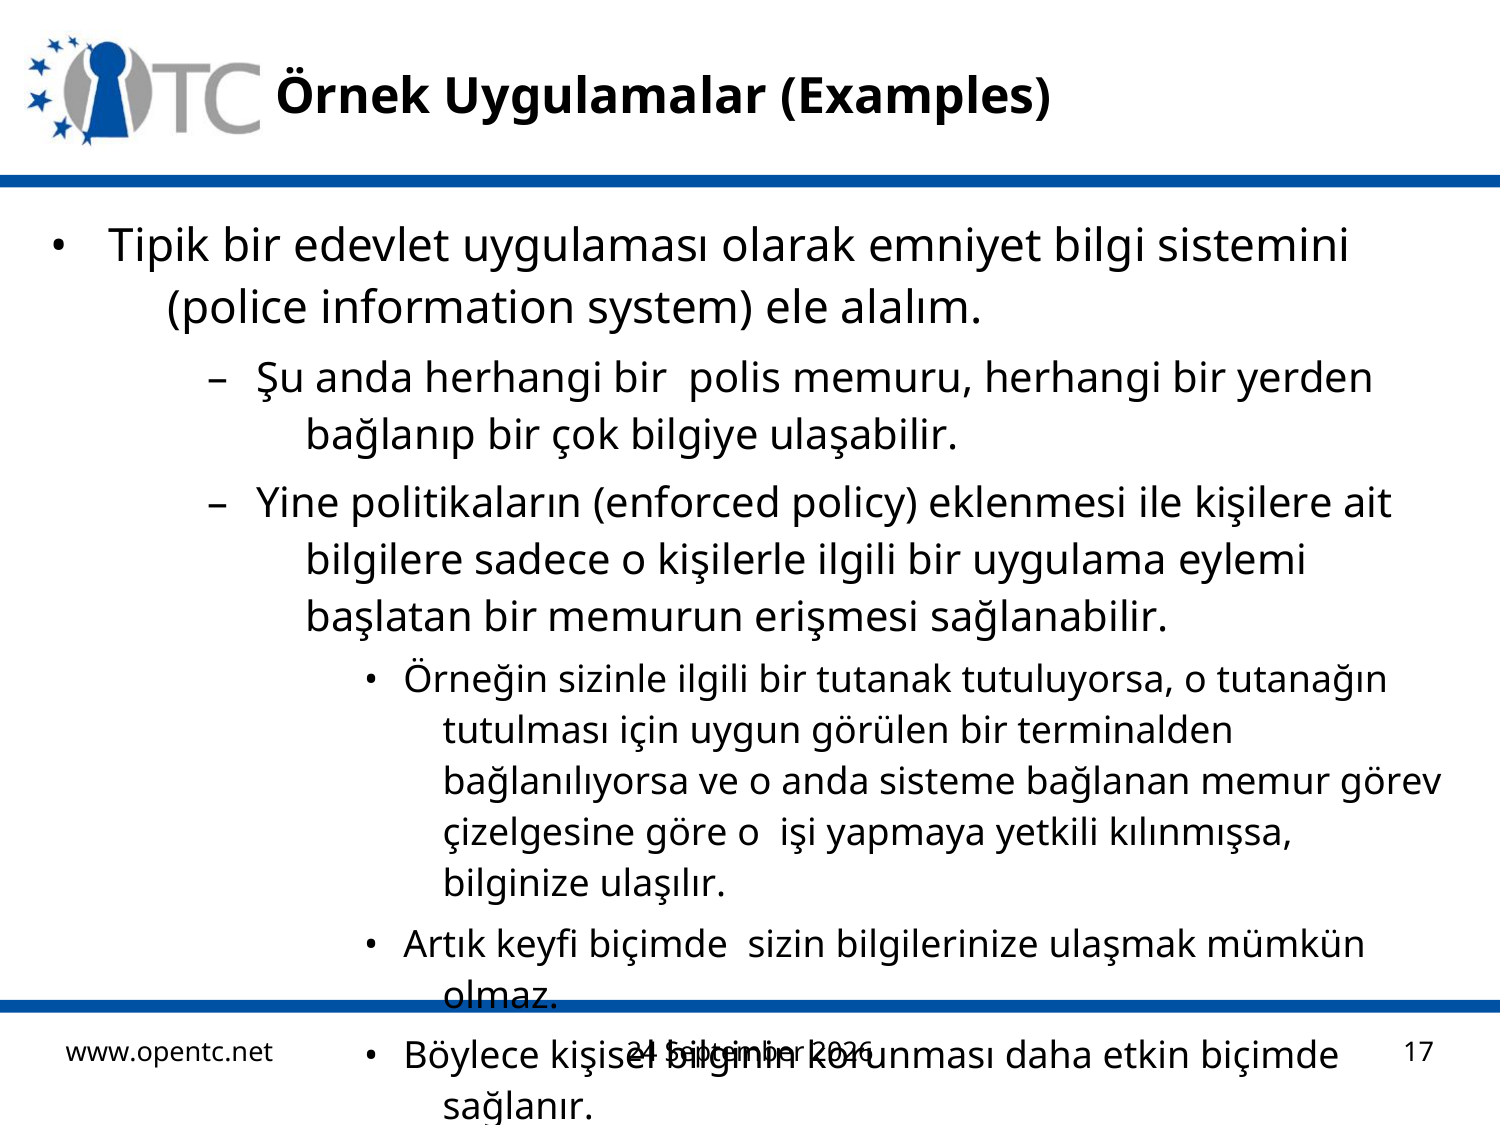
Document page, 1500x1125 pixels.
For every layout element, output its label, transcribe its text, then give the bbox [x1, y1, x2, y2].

list Tipik bir edevlet uygulaması olarak emniyet bilgi sistemini (police information system) ele alalım. Şu anda herhangi bir polis memuru, herhangi bir yerden bağlanıp bir çok bilgiye ulaşabilir. Yine politikaların (enforced policy) eklenmesi ile kişilere ait bilgilere sadece o kişilerle ilgili bir uygulama eylemi başlatan bir memurun erişmesi sağlanabilir. Örneğin sizinle ilgili bir tutanak tutuluyorsa, o tutanağın tutulması için uygun görülen bir terminalden bağlanılıyorsa ve o anda sisteme bağlanan memur görev çizelgesine göre o işi yapmaya yetkili kılınmışsa, bilginize ulaşılır. Artık keyfi biçimde sizin bilgilerinize ulaşmak mümkün olmaz. Böylece kişisel bilginin korunması daha etkin biçimde sağlanır. Devletin kişisel bilgileri güvenli biçimde saklama (personal privacy) yükümlülüğü sağlanır. [50, 212, 1450, 1017]
title Örnek Uygulamalar (Examples) [275, 7, 1450, 181]
picture [24, 30, 263, 150]
